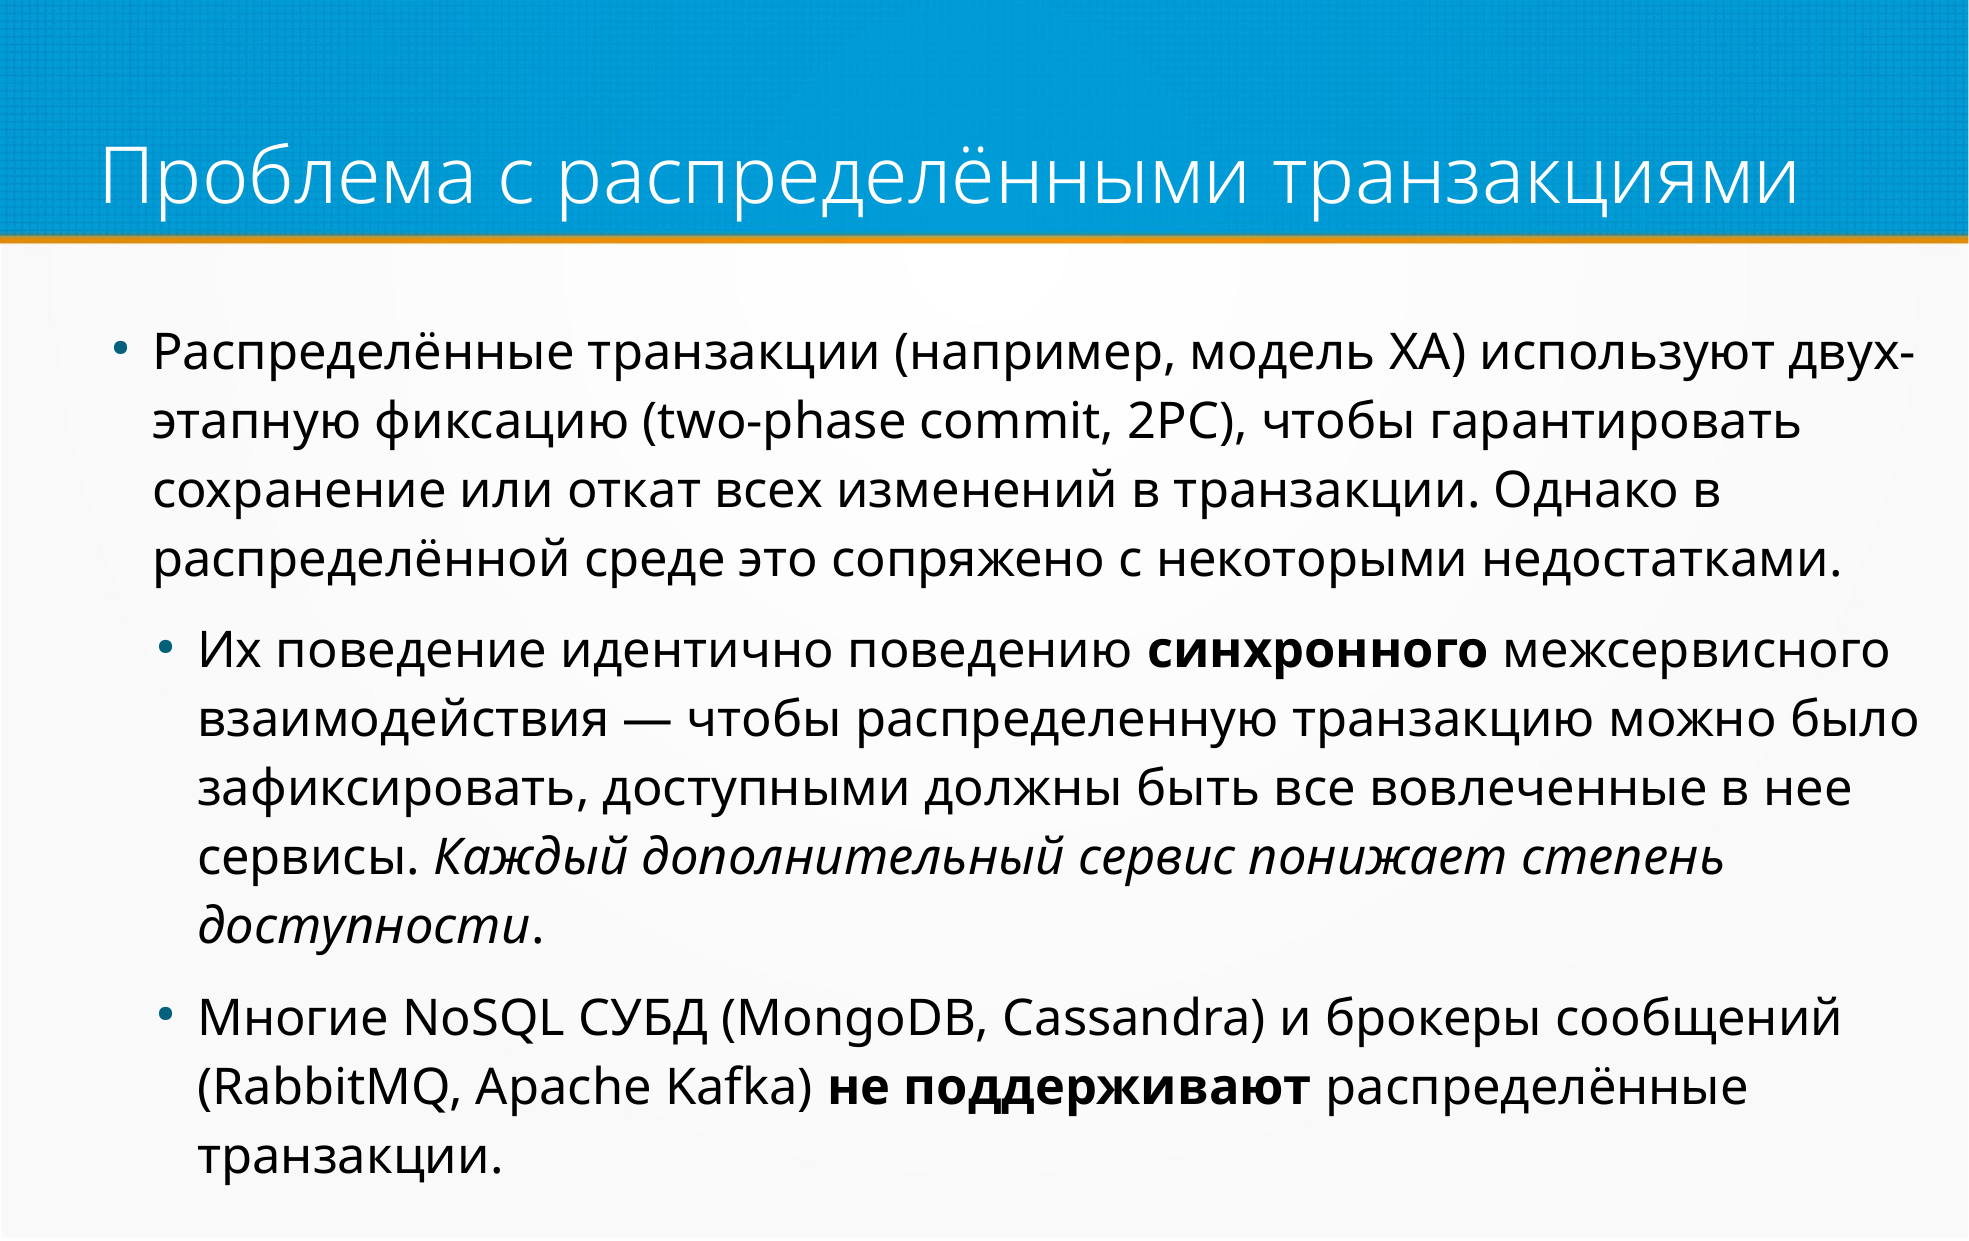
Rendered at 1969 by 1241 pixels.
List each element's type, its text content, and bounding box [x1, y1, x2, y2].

picture [0, 233, 1969, 1241]
title Проблема с распределёнными транзакциями [98, 19, 1870, 227]
list Распределённые транзакции (например, модель XA) используют двух-этапную фиксацию (two-phase commit, 2PC), чтобы гарантировать сохранение или откат всех изменений в транзакции. Однако в распределённой среде это сопряжено с некоторыми недостатками. Их поведение идентично поведению синхронного межсервисного взаимодействия — чтобы распределенную транзакцию можно было зафиксировать, доступными должны быть все вовлеченные в нее сервисы. Каждый дополнительный сервис понижает степень доступности. Многие NoSQL СУБД (MongoDB, Cassandra) и брокеры сообщений (RabbitMQ, Apache Kafka) не поддерживают распределённые транзакции. [98, 315, 1938, 1193]
